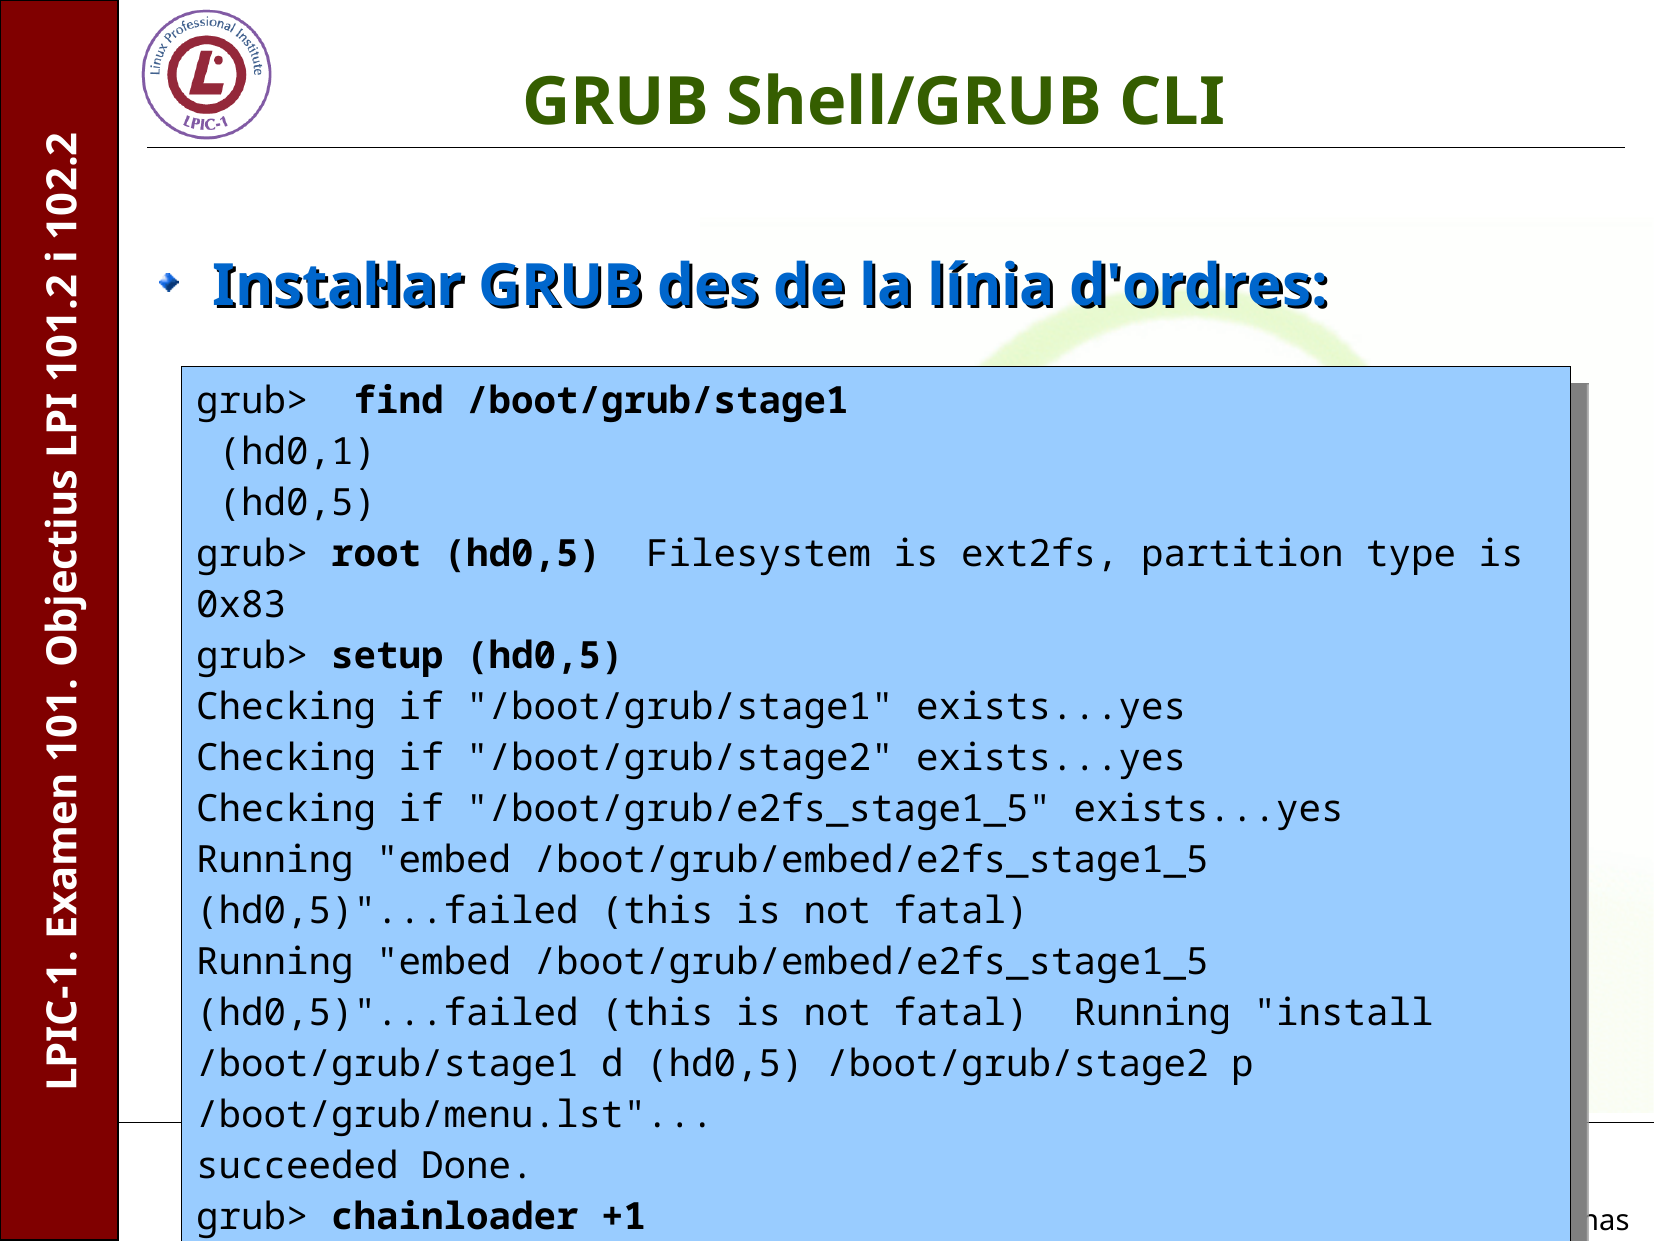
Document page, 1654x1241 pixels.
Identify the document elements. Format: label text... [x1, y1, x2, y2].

text_box grub> find /boot/grub/stage1 (hd0,1) (hd0,5) grub> root (hd0,5) Filesystem is ext2fs, partition type is 0x83 grub> setup (hd0,5) Checking if "/boot/grub/stage1" exists...yes Checking if "/boot/grub/stage2" exists...yes Checking if "/boot/grub/e2fs_stage1_5" exists...yes Running "embed /boot/grub/embed/e2fs_stage1_5 (hd0,5)"...failed (this is not fatal) Running "embed /boot/grub/embed/e2fs_stage1_5 (hd0,5)"...failed (this is not fatal) Running "install /boot/grub/stage1 d (hd0,5) /boot/grub/stage2 p /boot/grub/menu.lst"... succeeded Done. grub> chainloader +1 grub> boot [181, 366, 1571, 1056]
title GRUB Shell/GRUB CLI [129, 55, 1619, 142]
picture [700, 217, 1654, 1113]
list Instal·lar GRUB des de la línia d'ordres: [141, 242, 1630, 1078]
picture [135, 5, 277, 55]
